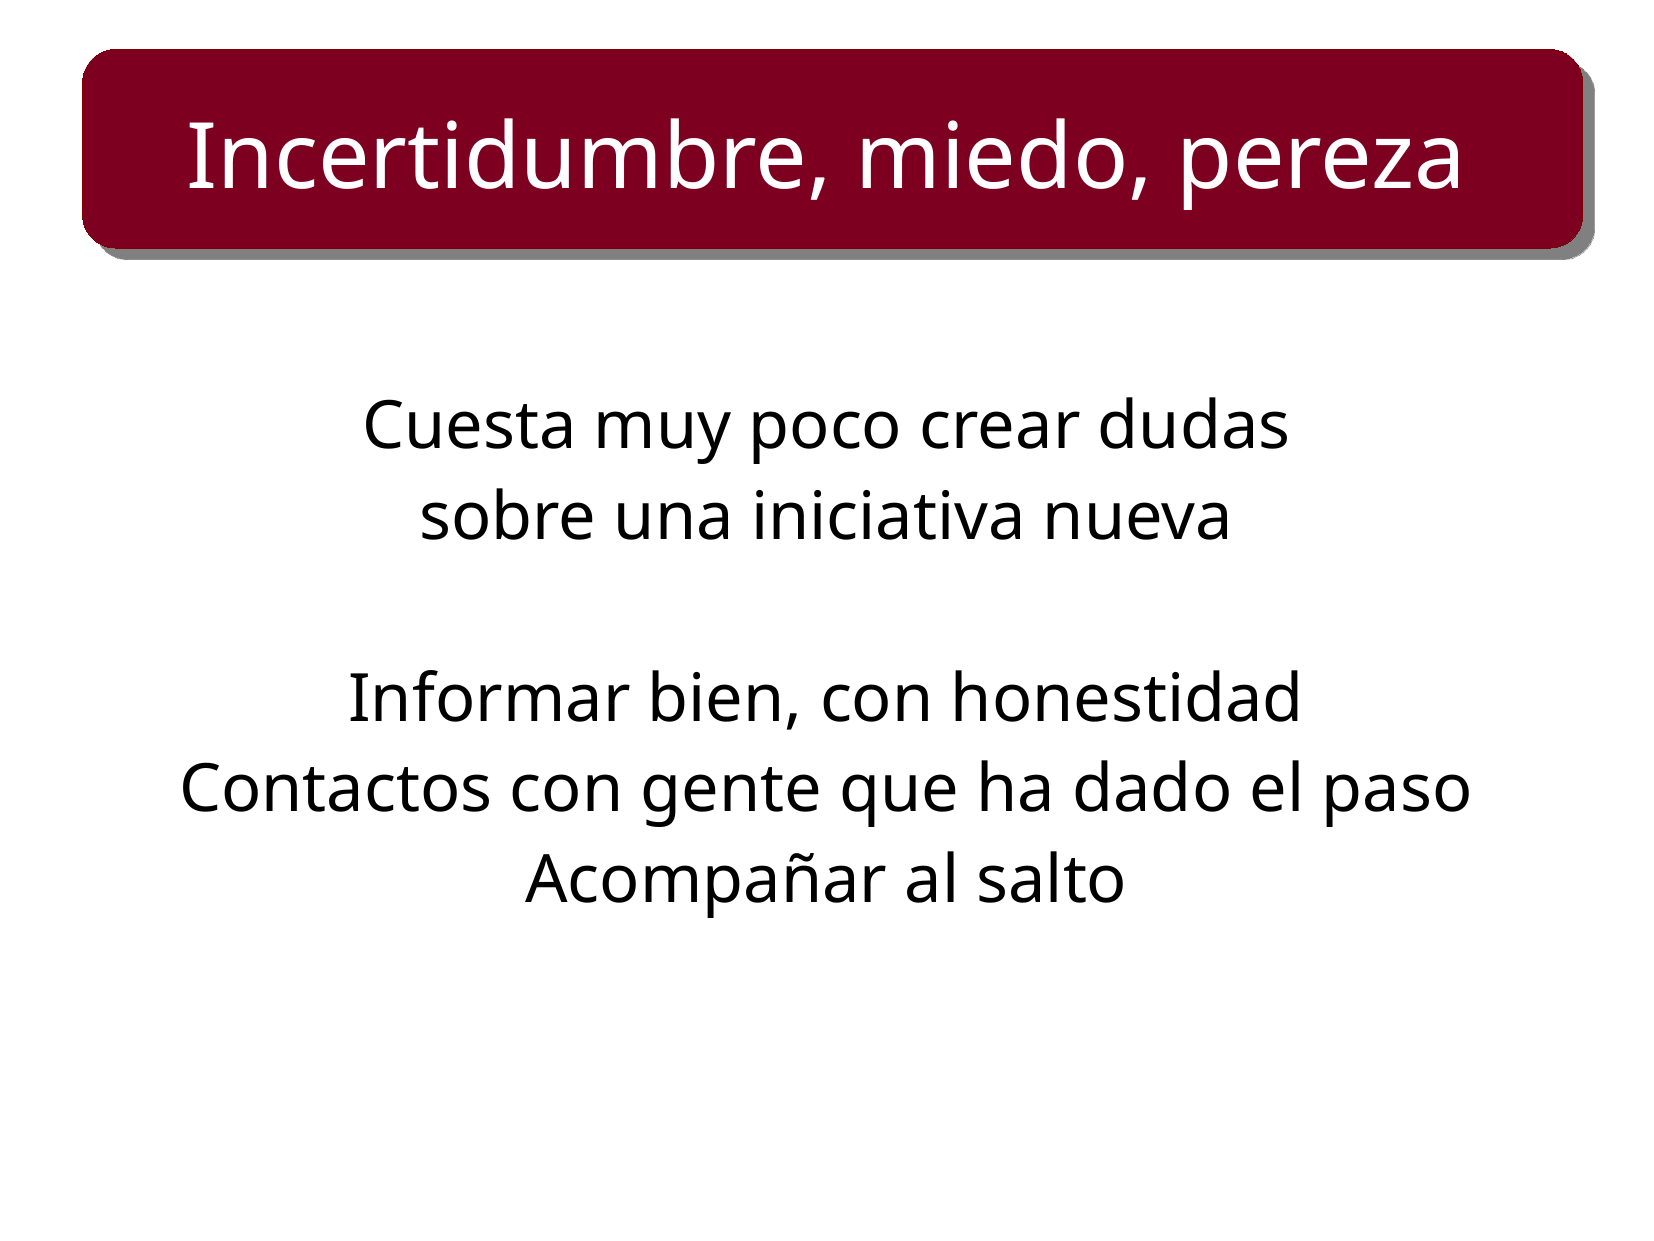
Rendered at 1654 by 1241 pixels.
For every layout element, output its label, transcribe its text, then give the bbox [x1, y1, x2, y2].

title Incertidumbre, miedo, pereza [82, 49, 1571, 257]
subtitle Cuesta muy poco crear dudas sobre una iniciativa nueva Informar bien, con honestidad Contactos con gente que ha dado el paso Acompañar al salto [82, 290, 1571, 1010]
